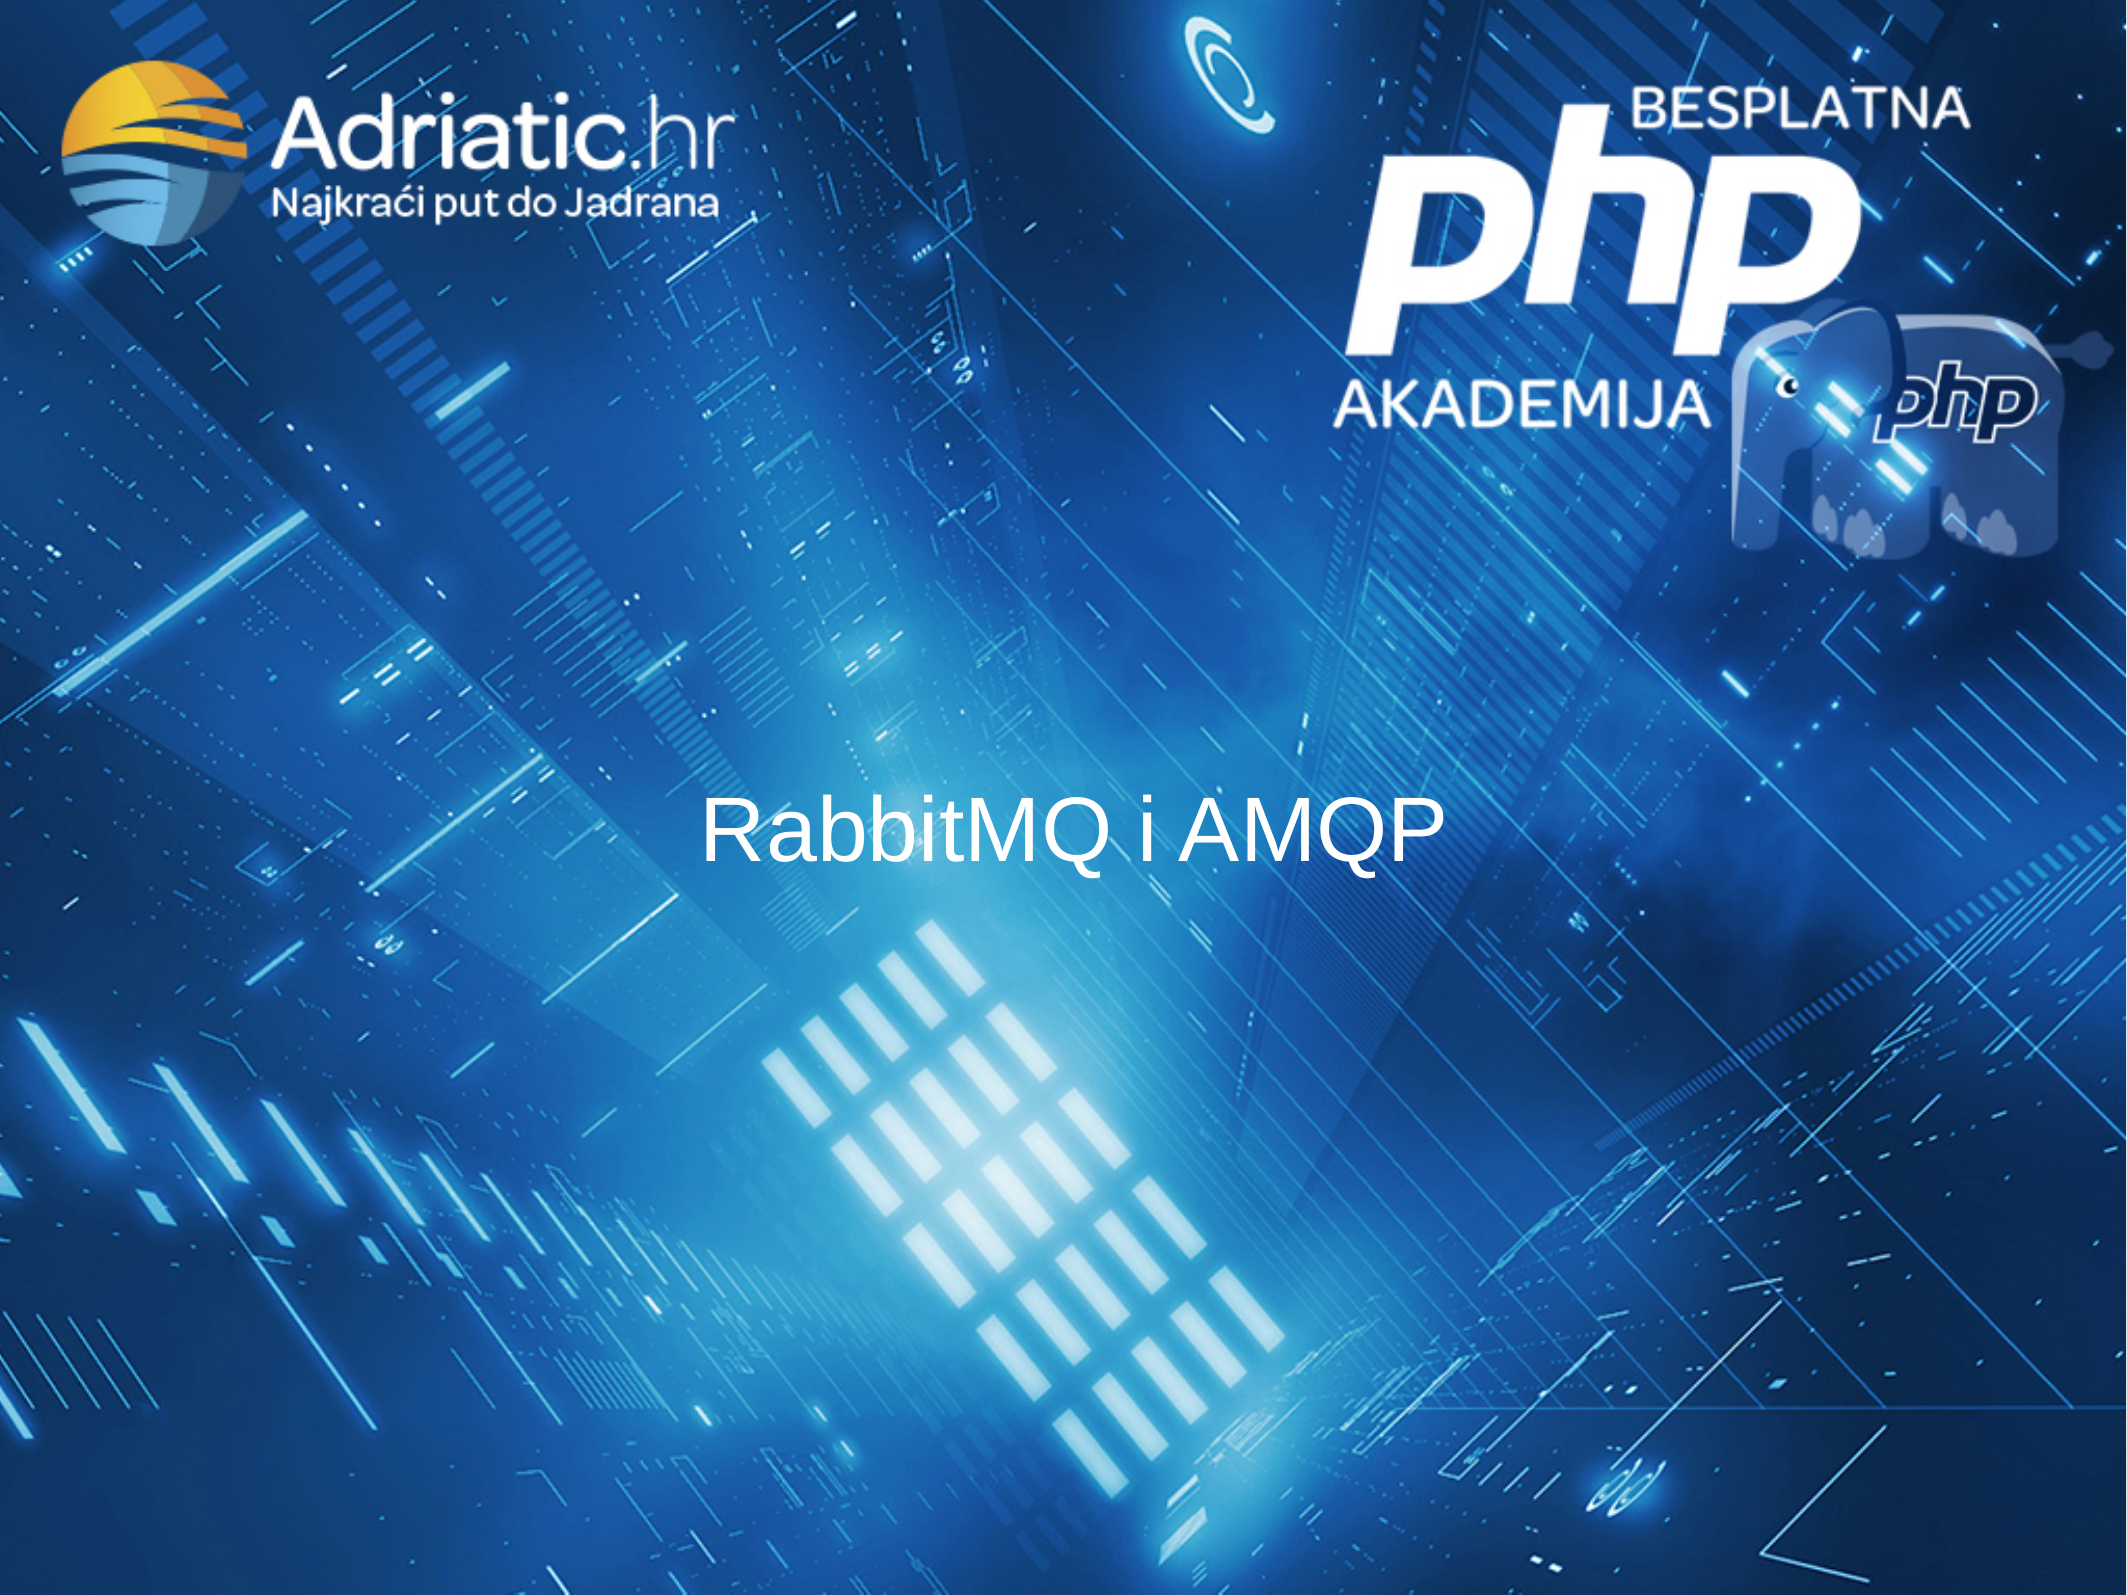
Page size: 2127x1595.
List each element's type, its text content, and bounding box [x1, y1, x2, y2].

title RabbitMQ i AMQP [118, 696, 2032, 964]
picture [0, 0, 2127, 1595]
